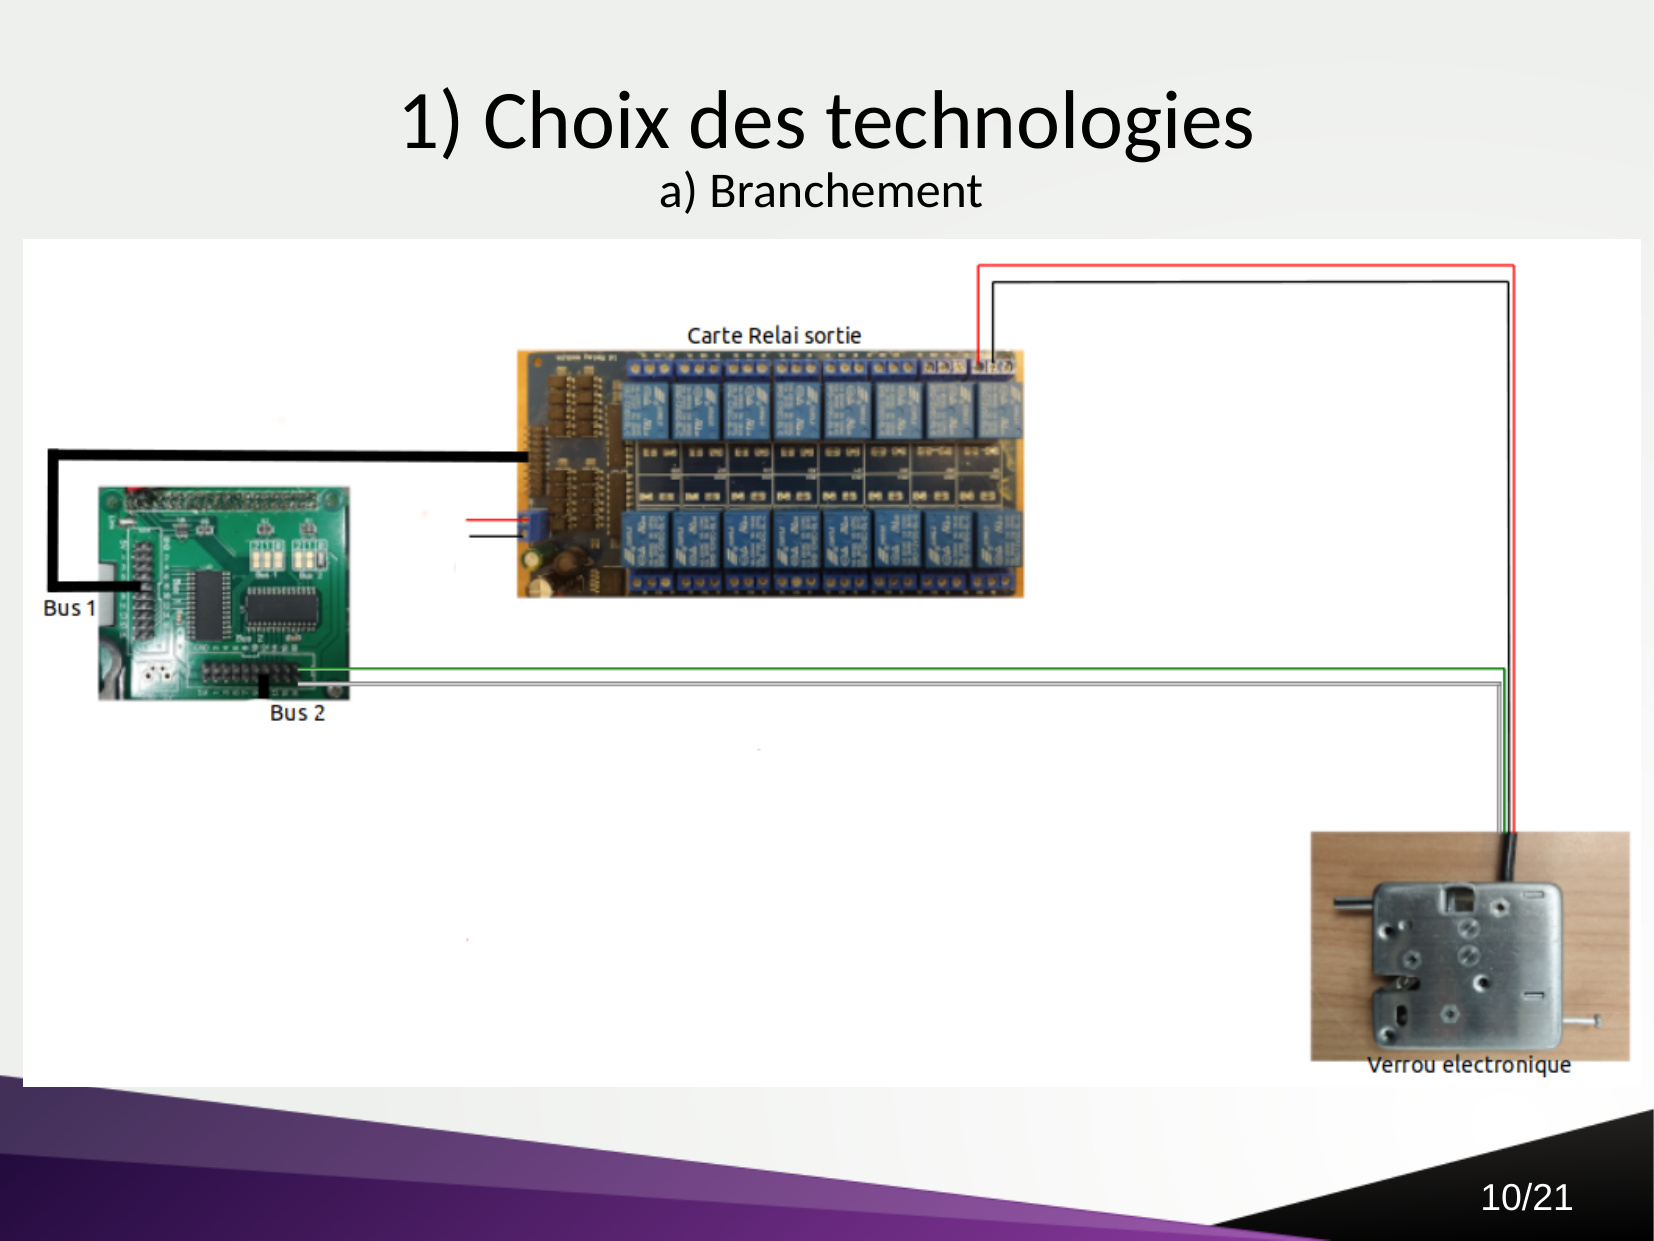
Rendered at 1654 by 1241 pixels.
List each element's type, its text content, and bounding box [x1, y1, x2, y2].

text_box <numéro>/21 [1465, 1169, 1654, 1240]
picture [0, 0, 1654, 1241]
title 1) Choix des technologies a) Branchement [82, 49, 1571, 239]
